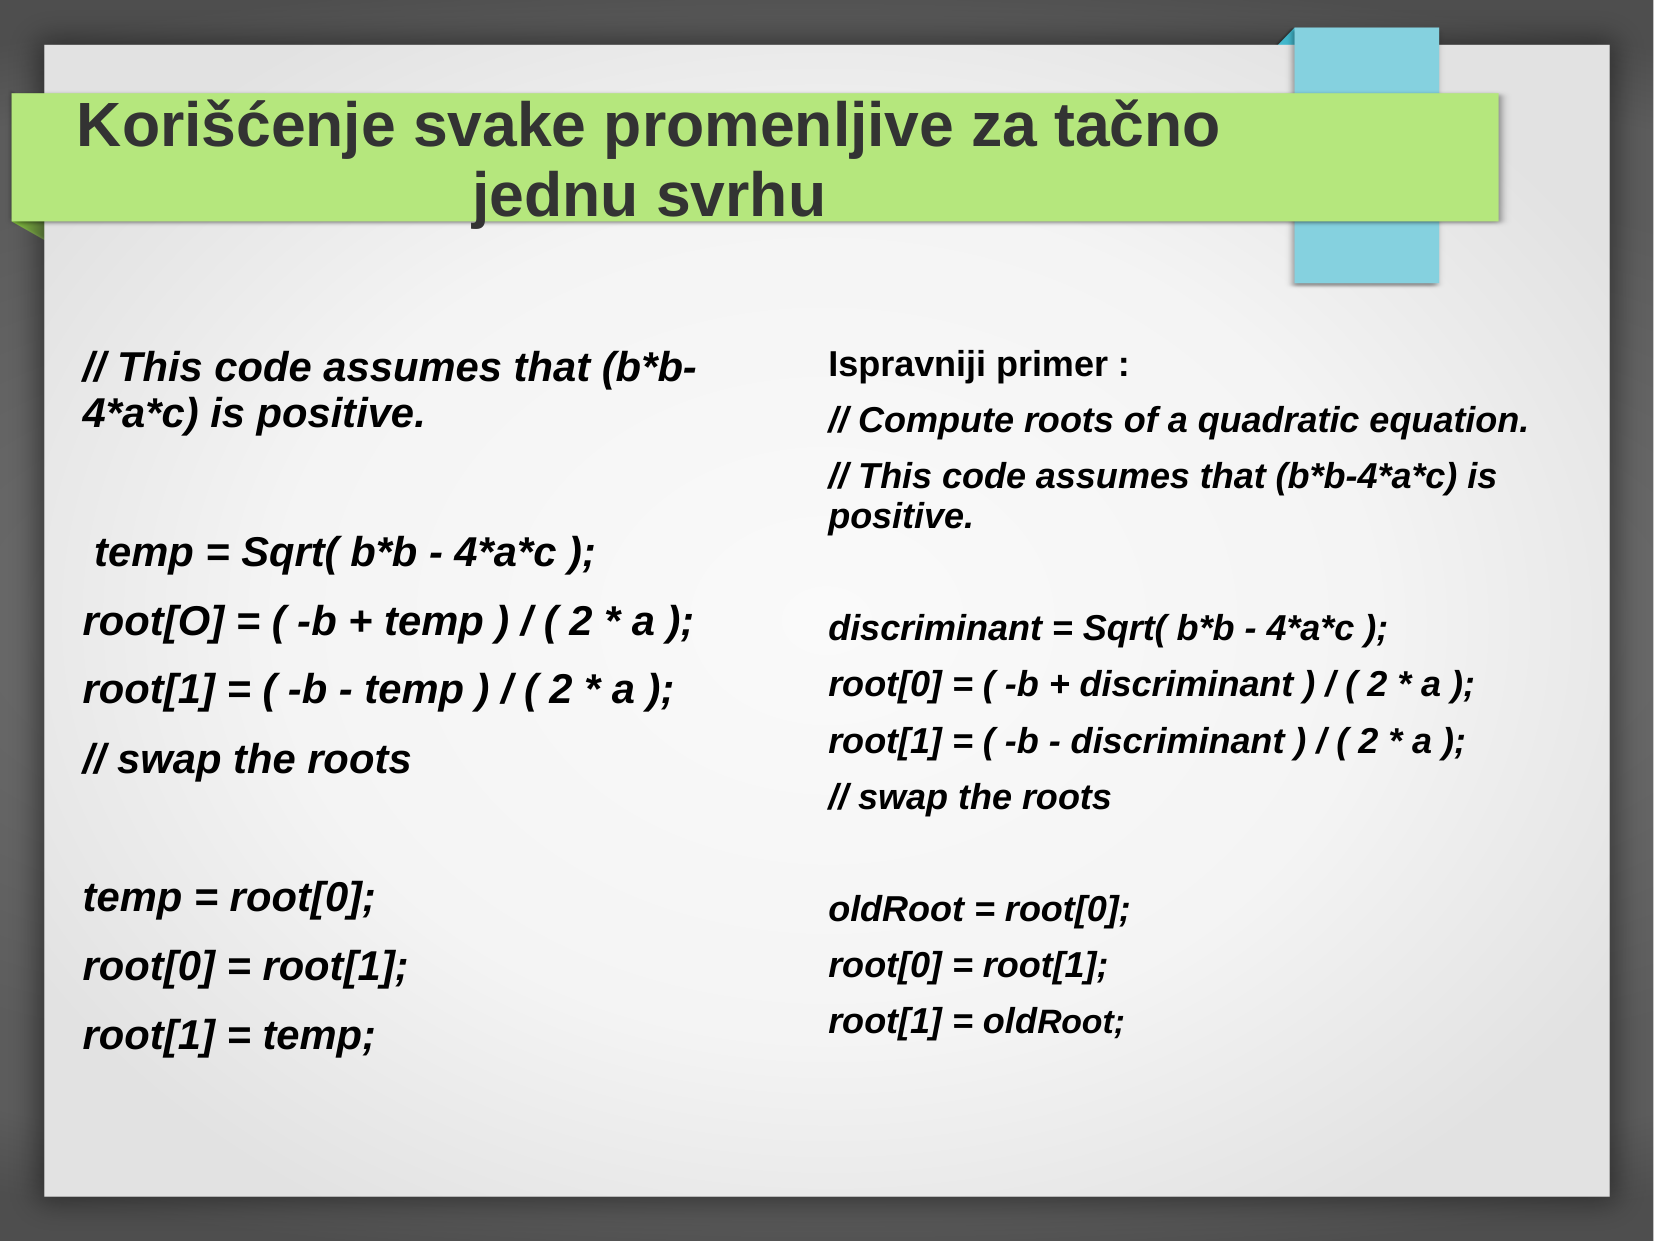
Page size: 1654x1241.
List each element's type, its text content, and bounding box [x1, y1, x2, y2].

list Ispravniji primer : // Compute roots of a quadratic equation. // This code assumes that (b*b-4*a*c) is positive. discriminant = Sqrt( b*b - 4*a*c ); root[0] = ( -b + discriminant ) / ( 2 * a ); root[1] = ( -b - discriminant ) / ( 2 * a ); // swap the roots oldRoot = root[0]; root[0] = root[1]; root[1] = oldRoot; [828, 343, 1539, 1063]
picture [0, 0, 1654, 1241]
title Korišćenje svake promenljive za tačno jednu svrhu [70, 89, 1229, 230]
list // This code assumes that (b*b-4*a*c) is positive. temp = Sqrt( b*b - 4*a*c ); root[O] = ( -b + temp ) / ( 2 * a ); root[1] = ( -b - temp ) / ( 2 * a ); // swap the roots temp = root[0]; root[0] = root[1]; root[1] = temp; [82, 343, 793, 1063]
